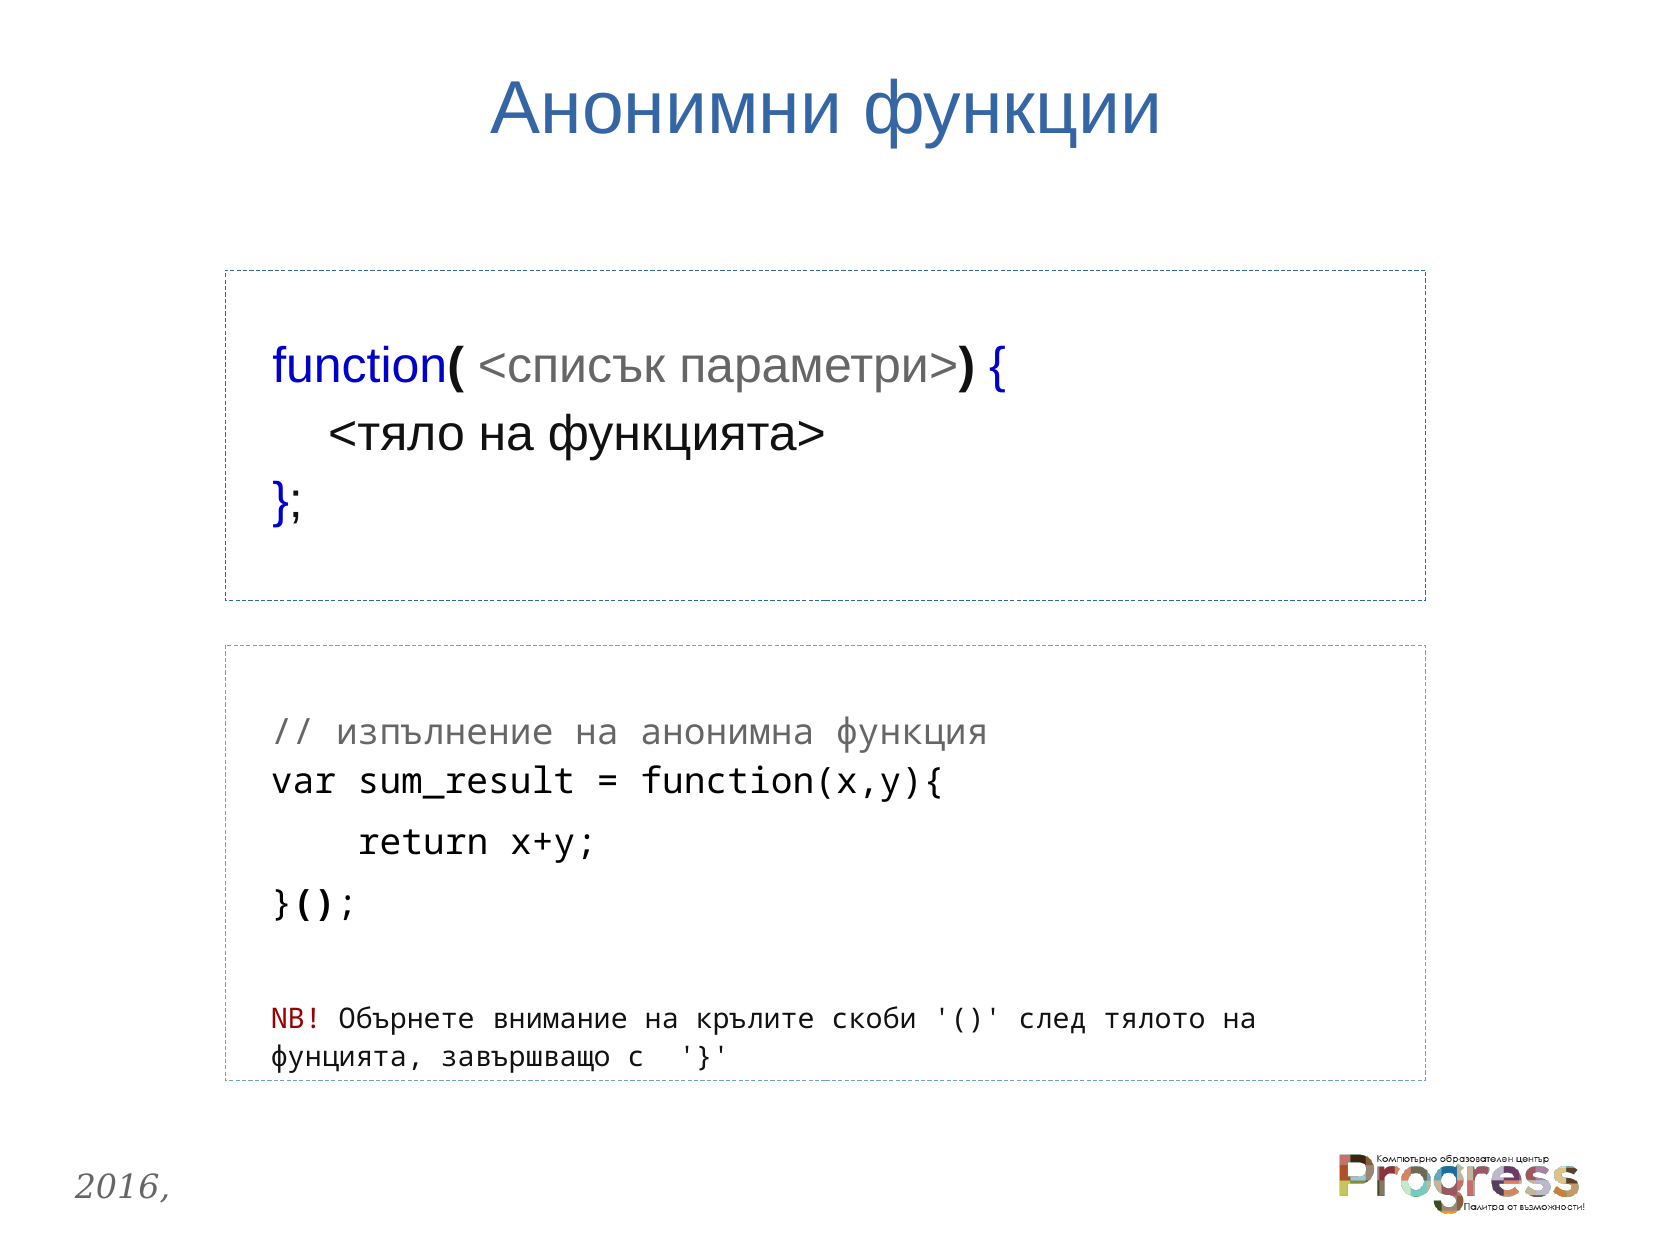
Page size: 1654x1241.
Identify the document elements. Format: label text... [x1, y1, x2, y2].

title Анонимни функции [82, 49, 1571, 166]
picture [1339, 1153, 1591, 1214]
list // изпълнение на анонимна функция var sum_result = function(x,y){ return x+y; }(); NB! Обърнете внимание на крълите скоби '()' след тялото на фунцията, завършващо с '}' [225, 645, 1426, 1081]
list function( <списък параметри>) { <тяло на функцията> }; [225, 270, 1426, 601]
